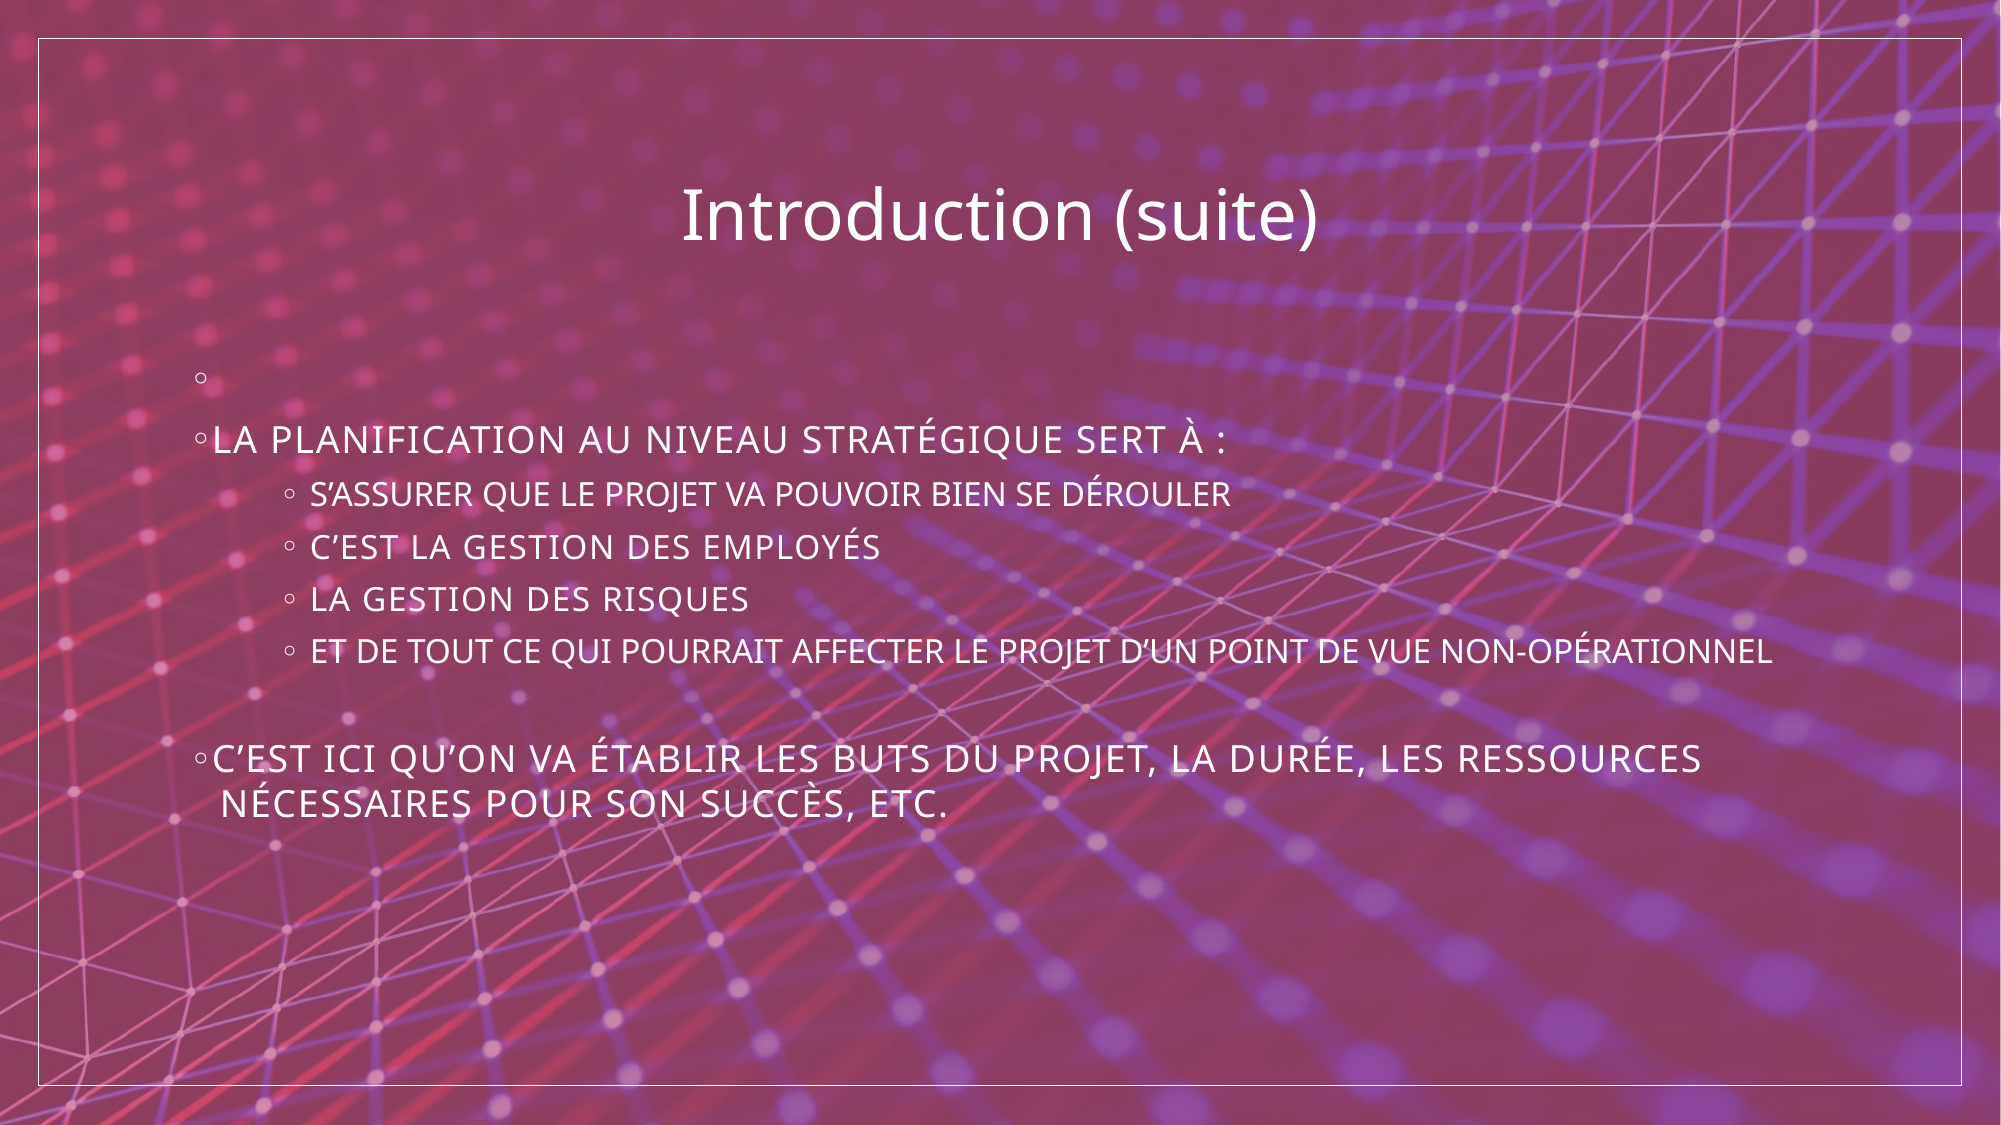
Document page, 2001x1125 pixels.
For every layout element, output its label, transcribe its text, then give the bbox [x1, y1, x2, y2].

picture [0, 0, 2000, 1125]
subtitle La planification au niveau stratégique sert à : s’assurer que le projet va pouvoir bien se dérouler C’est la gestion des employés la gestion des risques et de tout ce qui pourrait affecter le projet d’un point de vue non-opérationnel C’est ici qu’on va établir les buts du projet, la durée, les ressources nécessaires pour son succès, etc. [174, 345, 1825, 977]
title Introduction (suite) [174, 105, 1825, 331]
